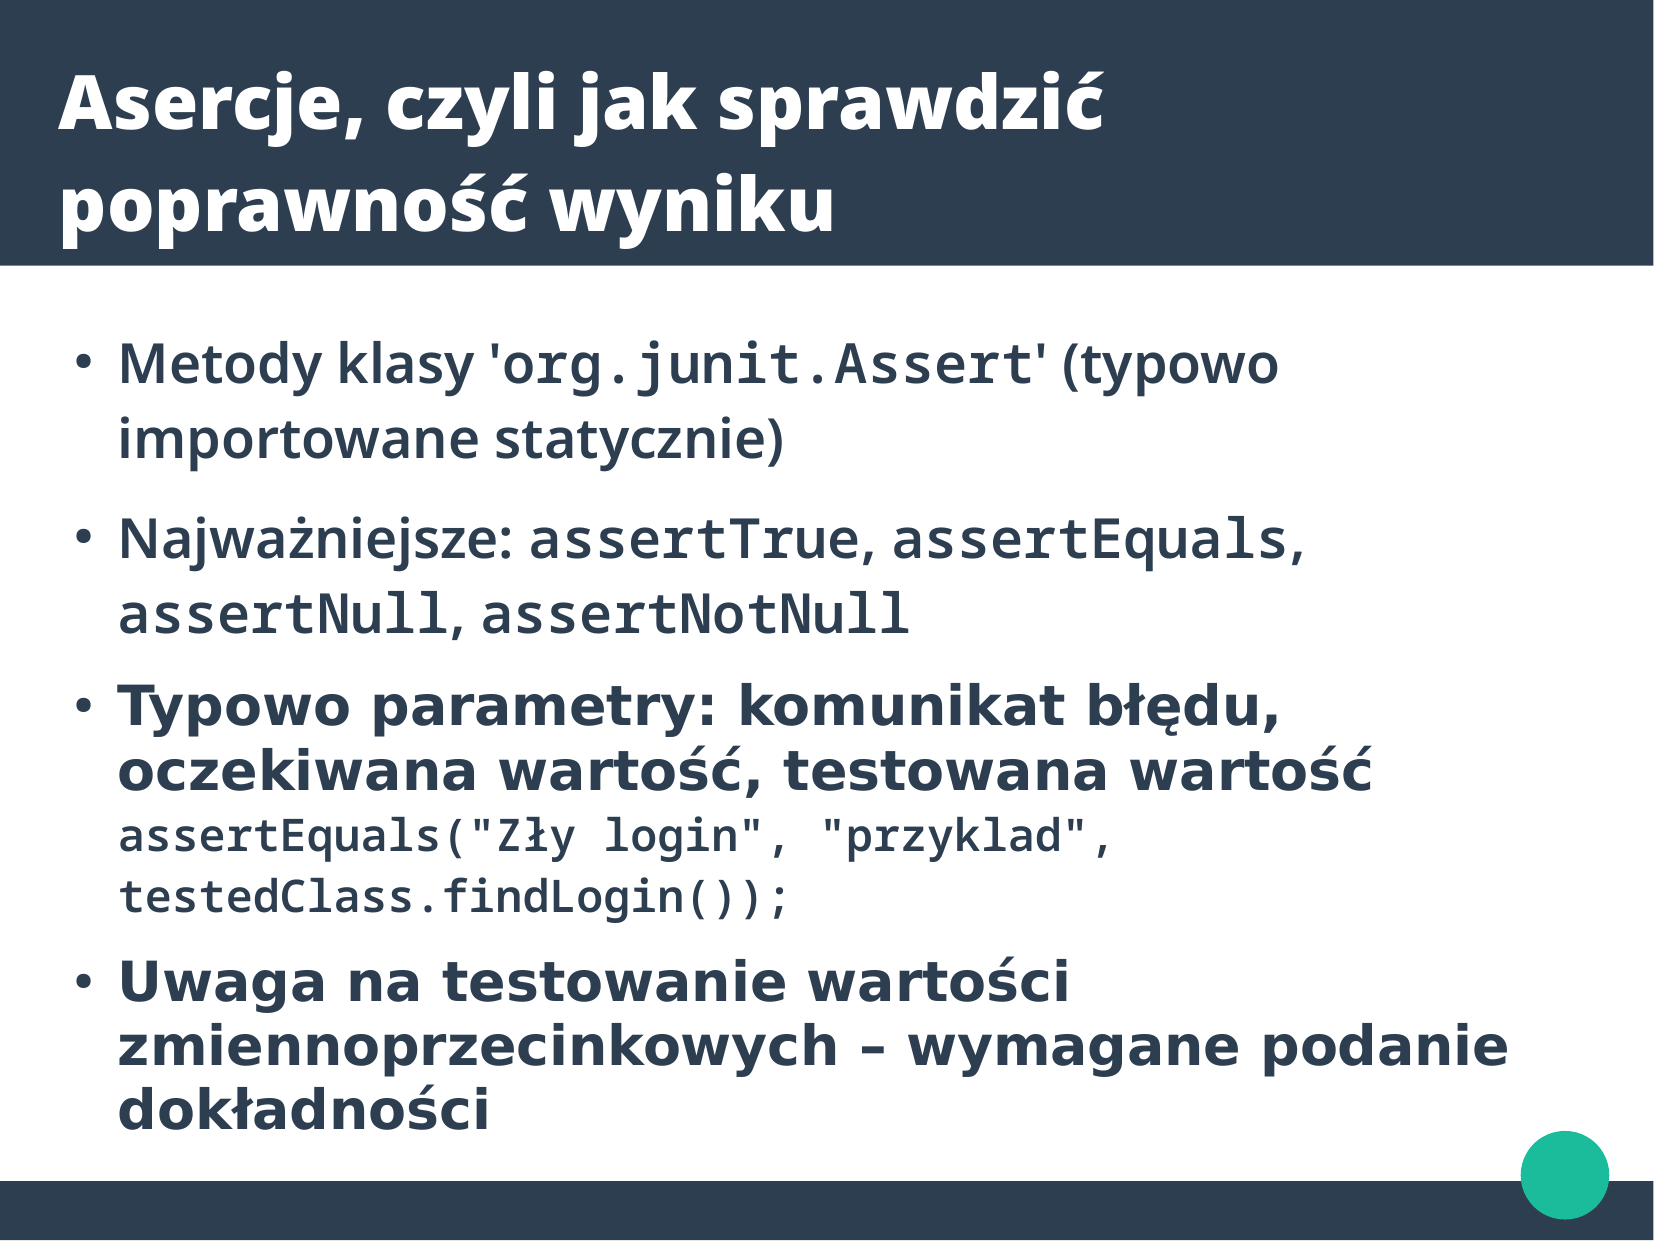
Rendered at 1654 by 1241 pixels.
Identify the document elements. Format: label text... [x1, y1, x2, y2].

title Asercje, czyli jak sprawdzić poprawność wyniku [59, 49, 1595, 207]
list Metody klasy 'org.junit.Assert' (typowo importowane statycznie) Najważniejsze: assertTrue, assertEquals, assertNull, assertNotNull Typowo parametry: komunikat błędu, oczekiwana wartość, testowana wartość assertEquals("Zły login", "przyklad", testedClass.findLogin()); Uwaga na testowanie wartości zmiennoprzecinkowych – wymagane podanie dokładności [59, 324, 1595, 1152]
